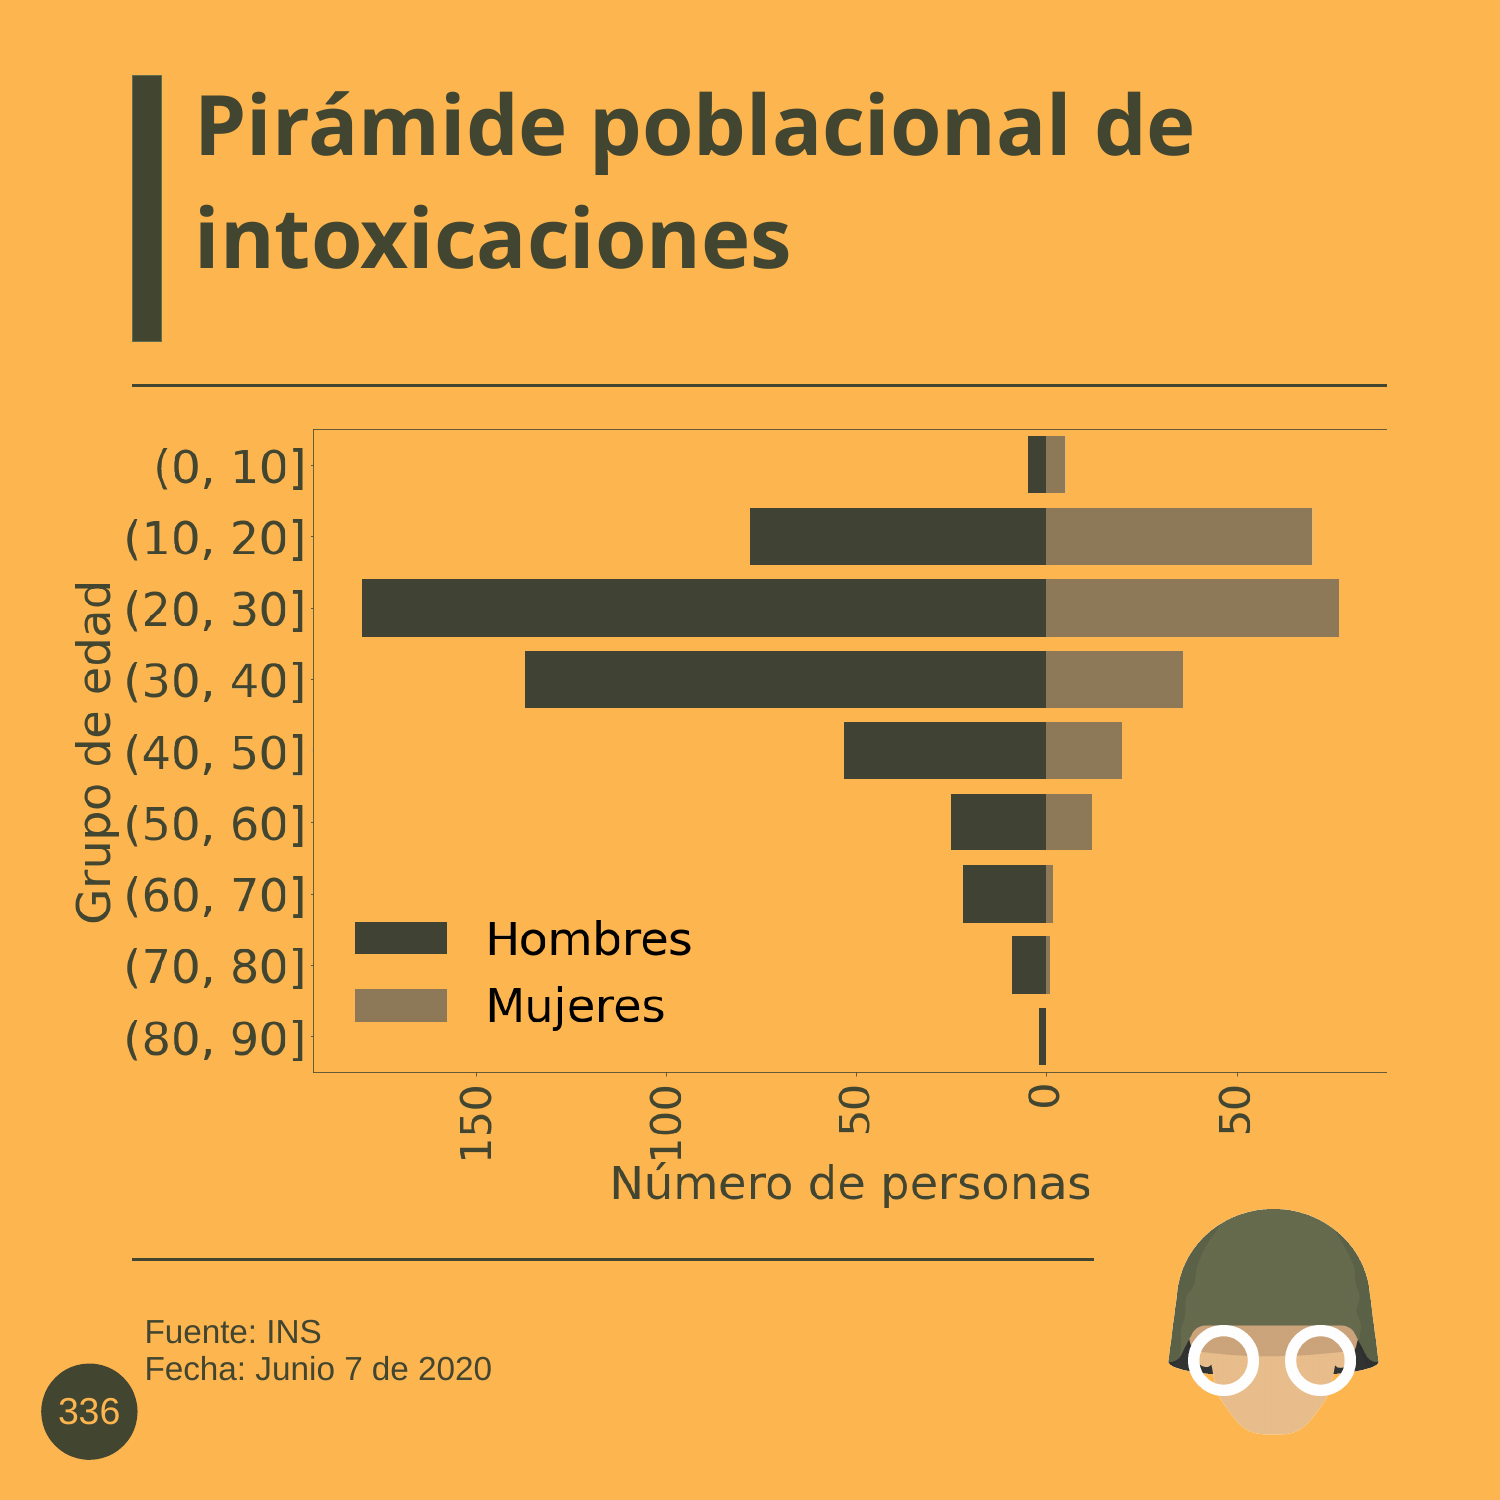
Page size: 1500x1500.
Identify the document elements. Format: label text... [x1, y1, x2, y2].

picture [75, 429, 1410, 1500]
text_box Pirámide poblacional de intoxicaciones [180, 58, 1411, 313]
